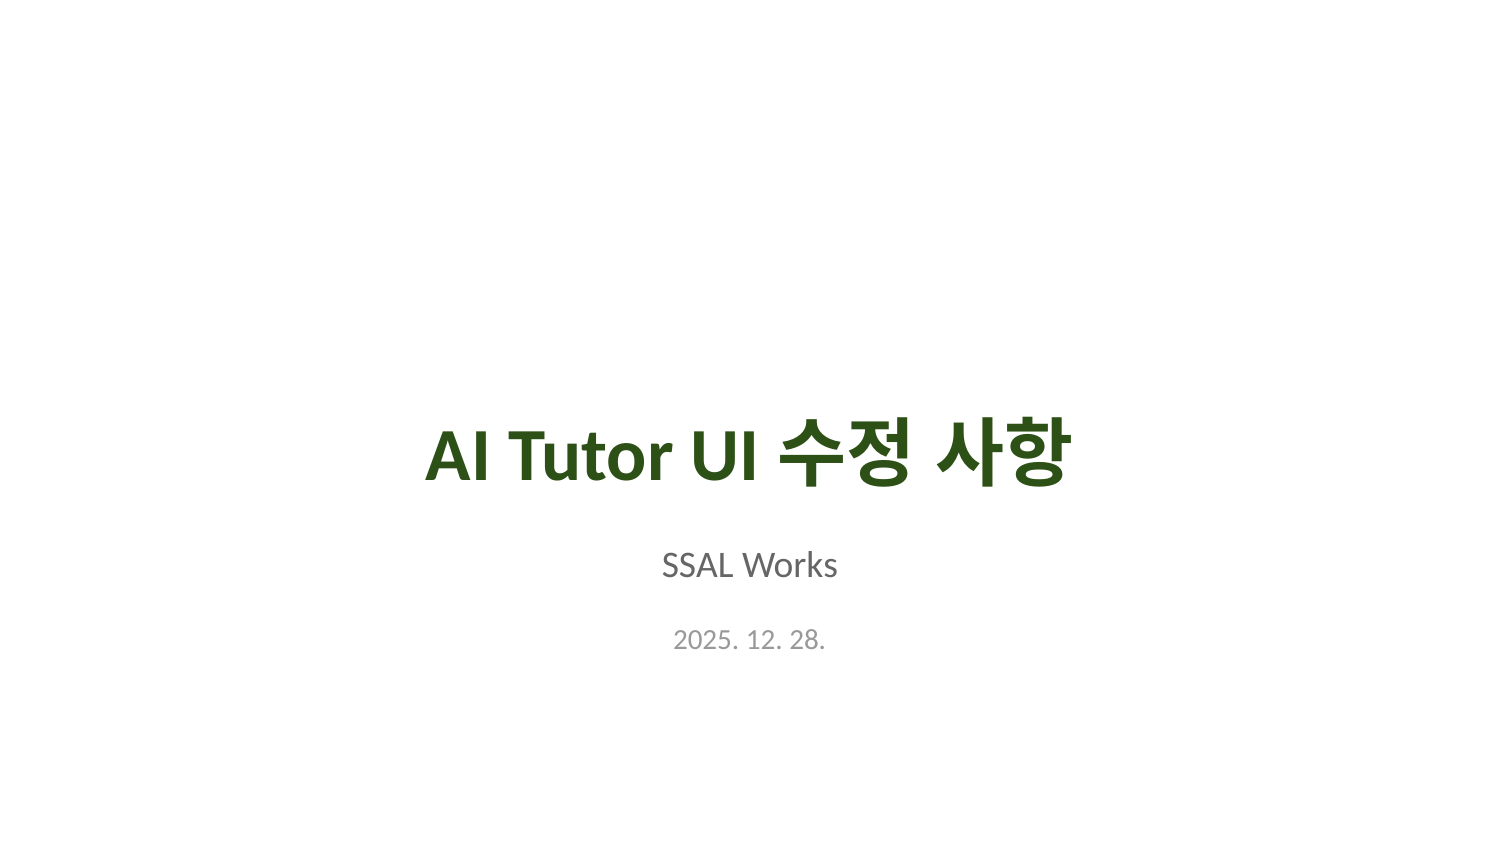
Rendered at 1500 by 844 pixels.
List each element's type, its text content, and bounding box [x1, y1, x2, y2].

text_box 2025. 12. 28. [74, 599, 1425, 675]
text_box SSAL Works [74, 524, 1425, 599]
text_box AI Tutor UI 수정 사항 [74, 374, 1425, 524]
